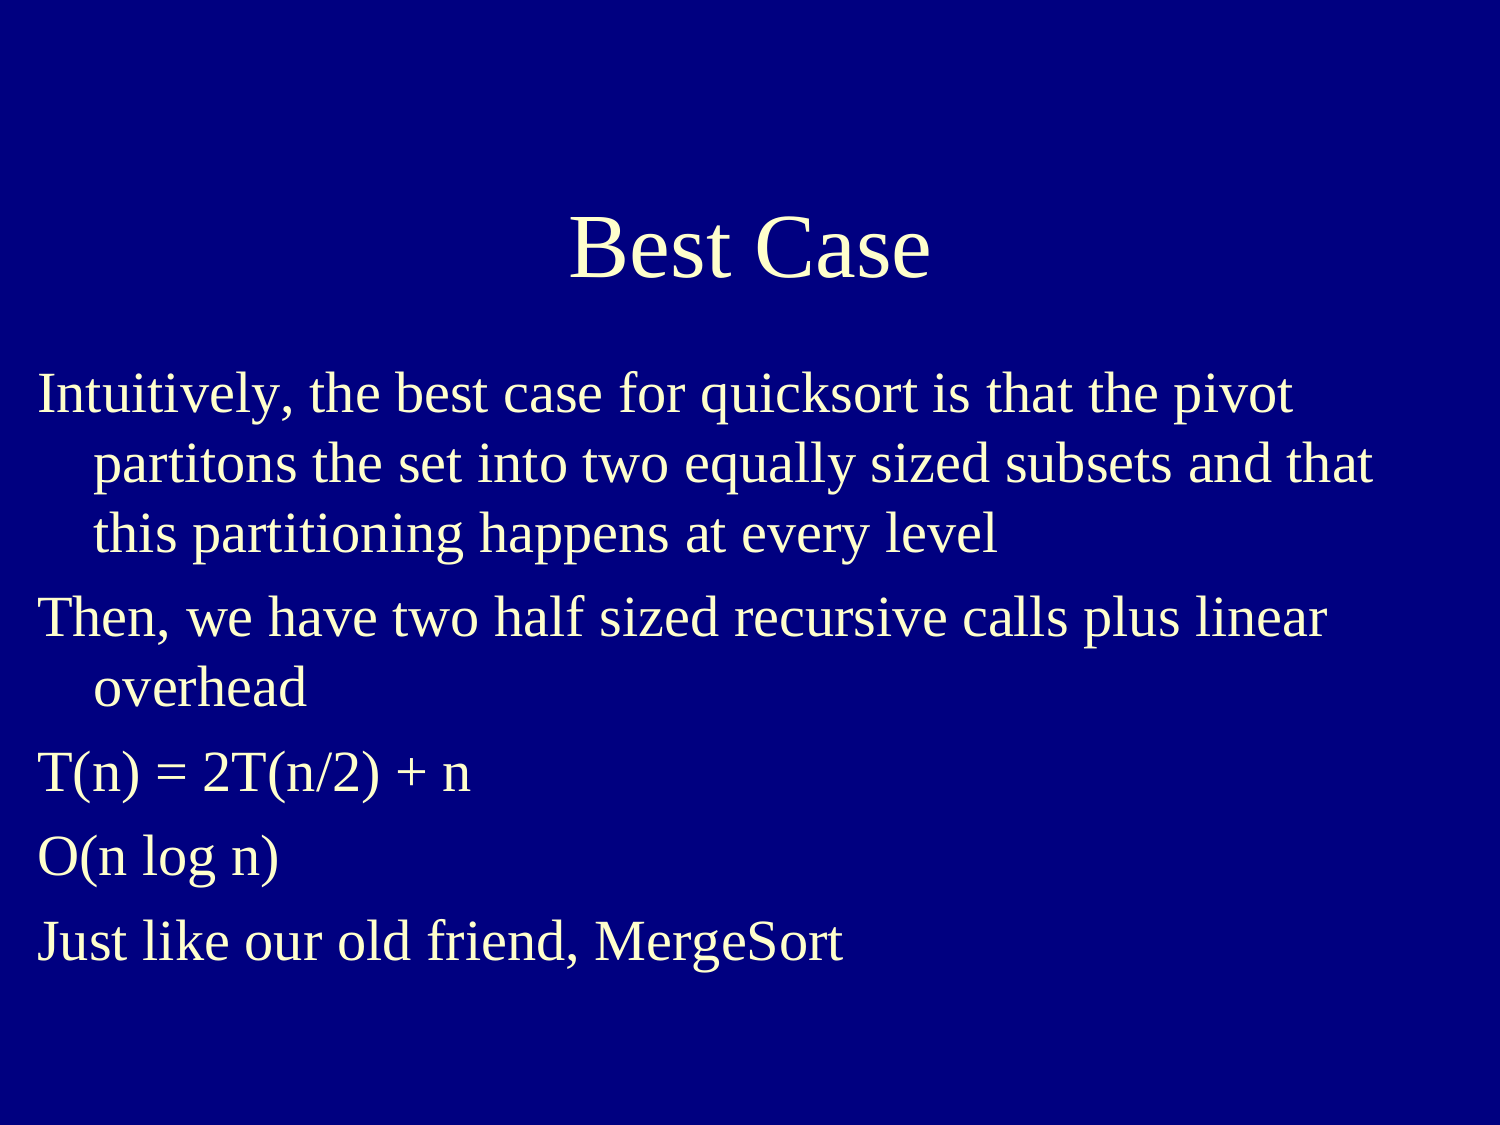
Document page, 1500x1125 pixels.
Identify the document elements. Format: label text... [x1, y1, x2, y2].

title Best Case [22, 145, 1480, 336]
list Intuitively, the best case for quicksort is that the pivot partitons the set into two equally sized subsets and that this partitioning happens at every level Then, we have two half sized recursive calls plus linear overhead T(n) = 2T(n/2) + n O(n log n) Just like our old friend, MergeSort [22, 347, 1482, 1026]
